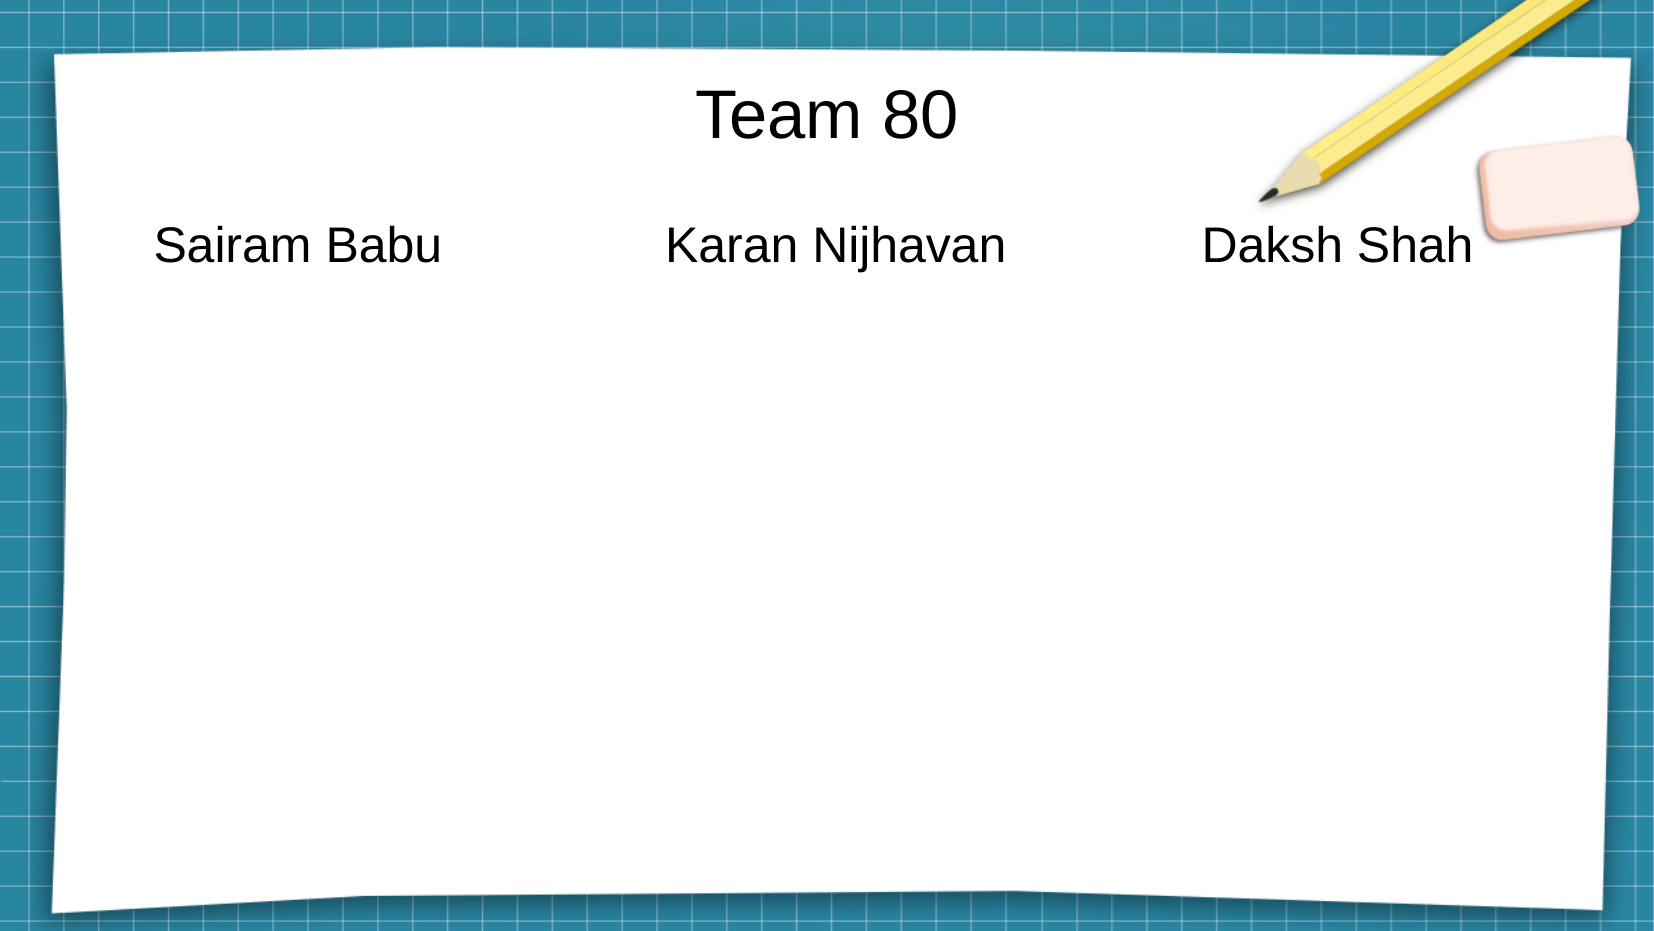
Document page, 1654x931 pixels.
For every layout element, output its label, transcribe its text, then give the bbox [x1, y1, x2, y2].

title Team 80 [82, 37, 1571, 193]
list Sairam Babu Karan Nijhavan Daksh Shah [82, 217, 1571, 758]
picture [0, 0, 1654, 931]
